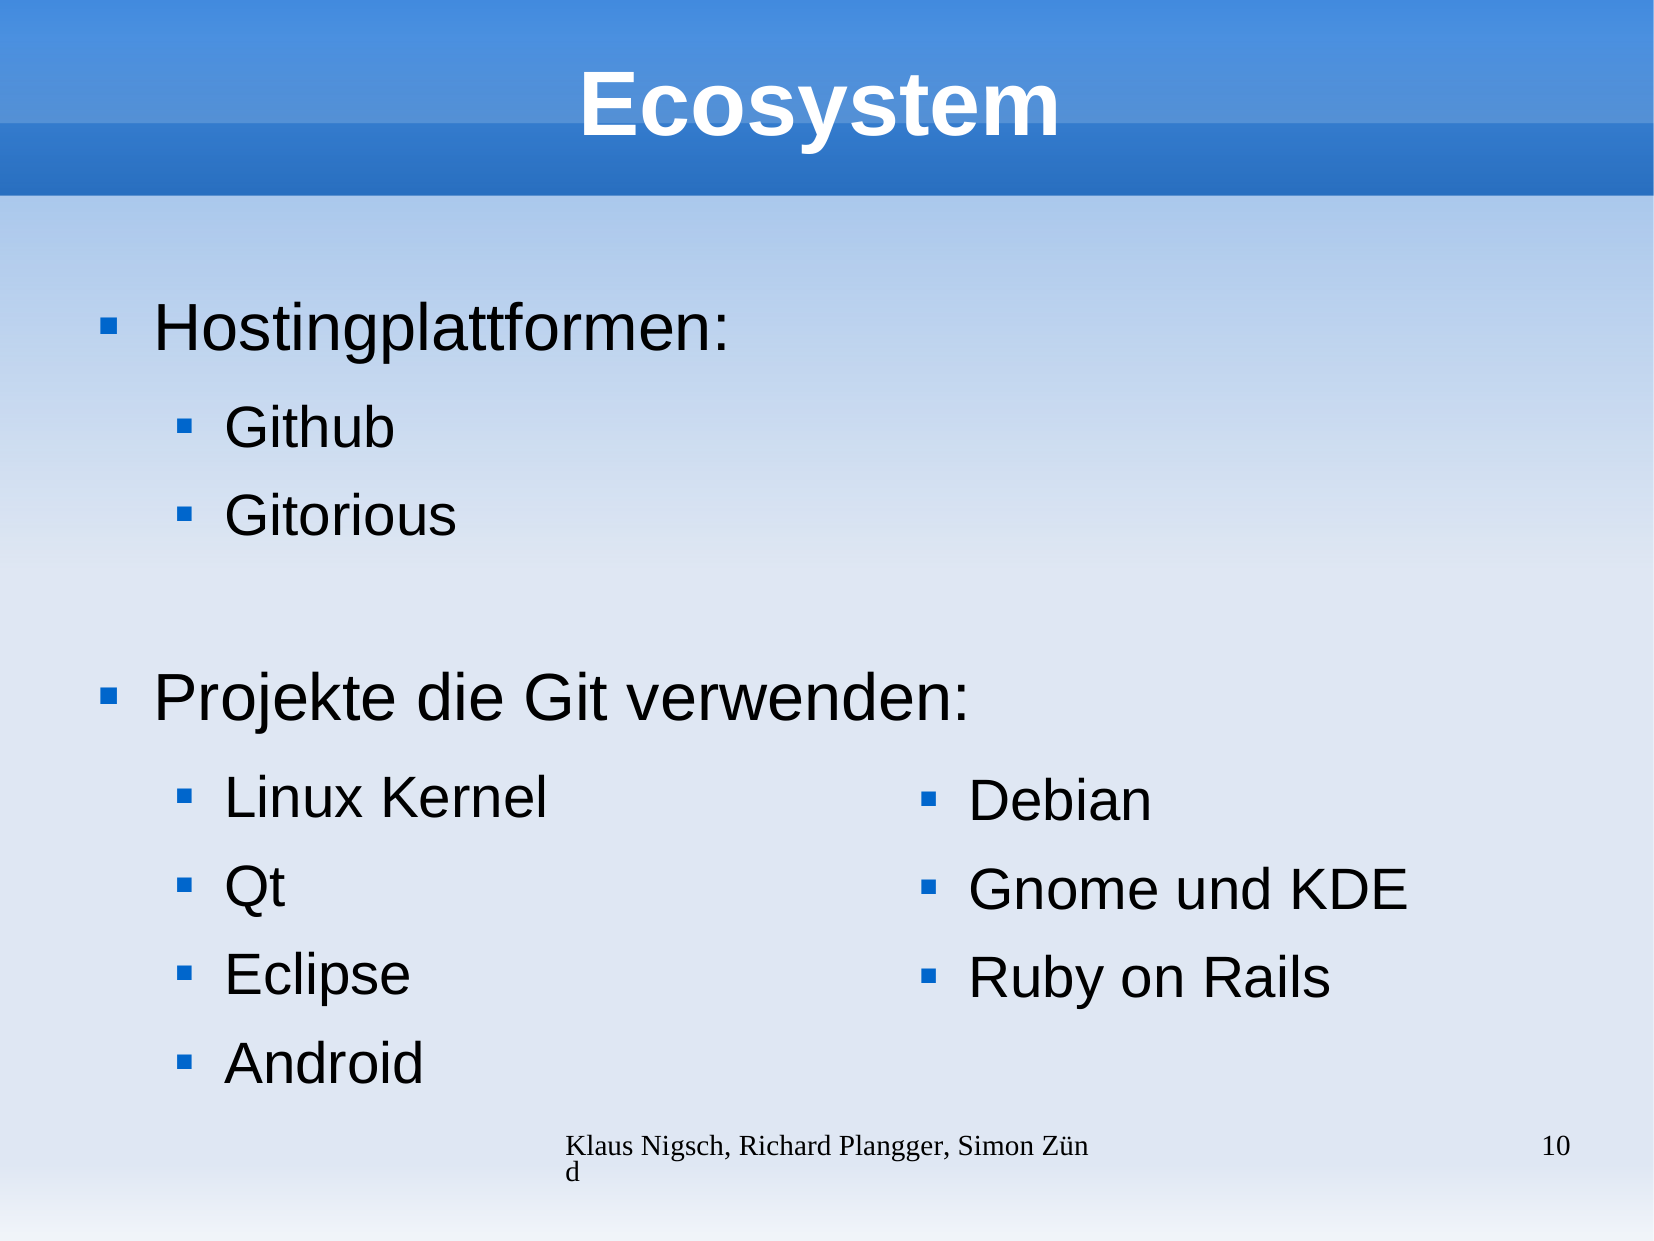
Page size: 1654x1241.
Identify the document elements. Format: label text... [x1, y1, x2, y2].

title Ecosystem [76, 0, 1565, 208]
list Debian Gnome und KDE Ruby on Rails [826, 767, 1553, 1034]
list Hostingplattformen: Github Gitorious Projekte die Git verwenden: Linux Kernel Qt Eclipse Android [82, 290, 1595, 1109]
picture [0, 0, 1654, 1241]
